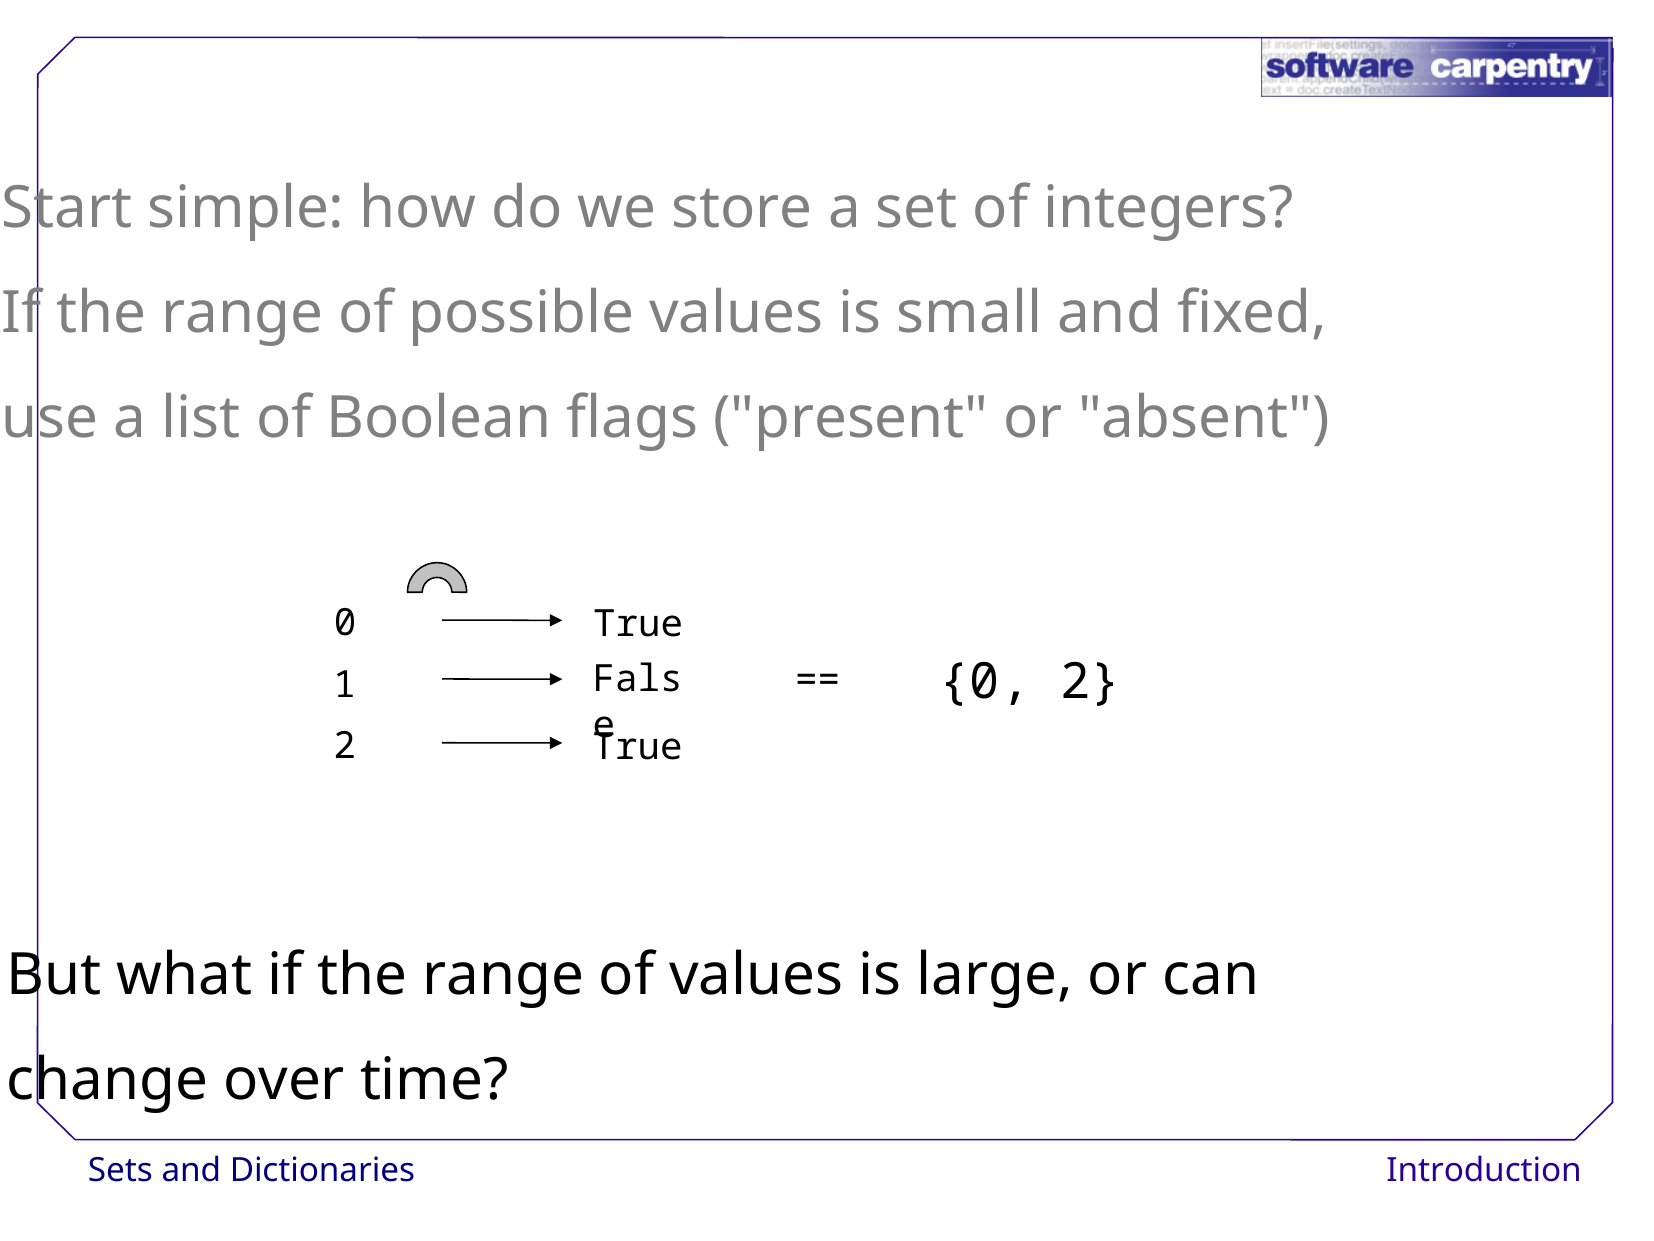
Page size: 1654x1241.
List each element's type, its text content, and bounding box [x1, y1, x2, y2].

picture [1261, 39, 1613, 97]
text_box False [571, 644, 704, 705]
text_box [409, 562, 467, 593]
table_cell [411, 713, 468, 773]
text_box True [571, 705, 704, 781]
text_box {0, 2} [921, 639, 1139, 715]
text_box Start simple: how do we store a set of integers? If the range of possible values is small and fixed, use a list of Boolean flags ("present" or "absent") [0, 126, 1495, 458]
text_box 0 [279, 582, 411, 643]
table_header [411, 592, 468, 653]
text_box 1 [278, 643, 411, 705]
text_box 2 [278, 705, 411, 781]
text_box True [572, 582, 704, 644]
table_cell [411, 653, 468, 713]
text_box But what if the range of values is large, or can change over time? [0, 893, 1425, 1120]
text_box == [751, 639, 884, 715]
